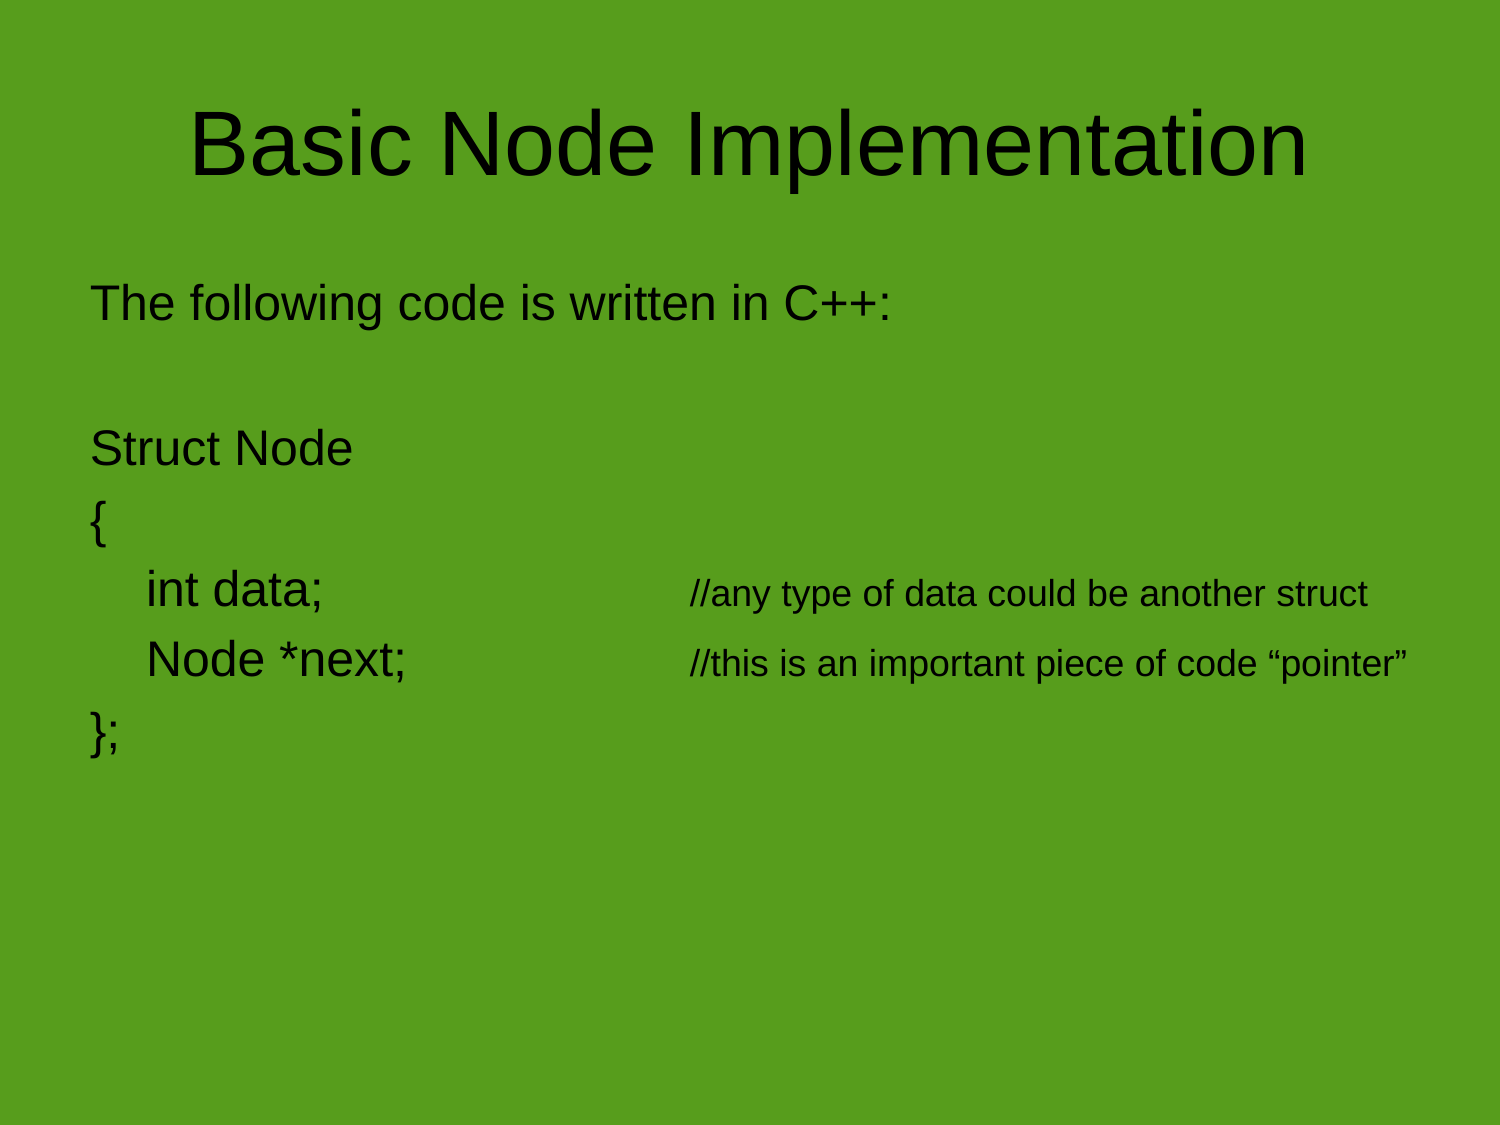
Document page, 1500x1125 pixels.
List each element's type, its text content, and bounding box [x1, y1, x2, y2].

title Basic Node Implementation [75, 45, 1426, 233]
list The following code is written in C++: Struct Node { int data; //any type of data could be another struct Node *next; //this is an important piece of code “pointer” }; [75, 262, 1426, 1005]
